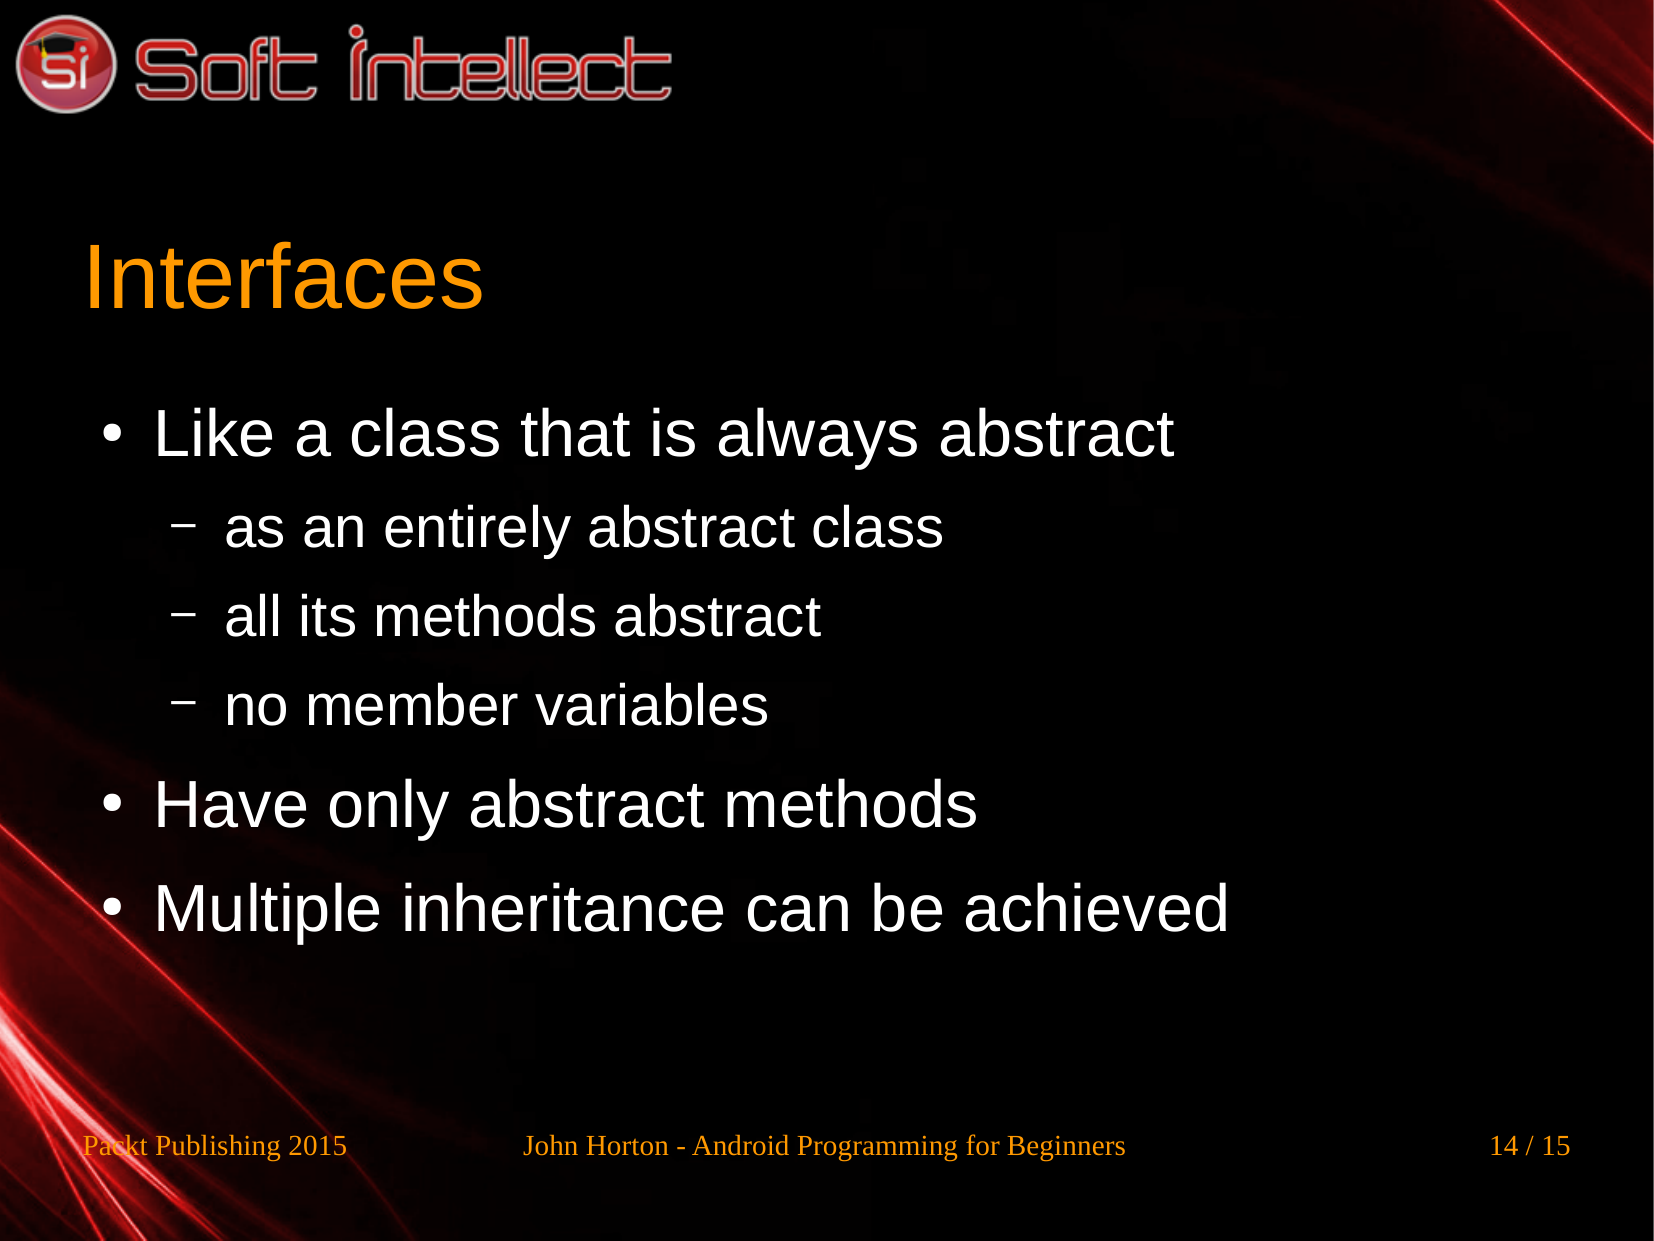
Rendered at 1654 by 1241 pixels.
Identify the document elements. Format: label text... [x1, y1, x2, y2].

list Like a class that is always abstract as an entirely abstract class all its methods abstract no member variables Have only abstract methods Multiple inheritance can be achieved [82, 396, 1571, 1116]
title Interfaces [82, 173, 1571, 381]
picture [0, 0, 1654, 1241]
